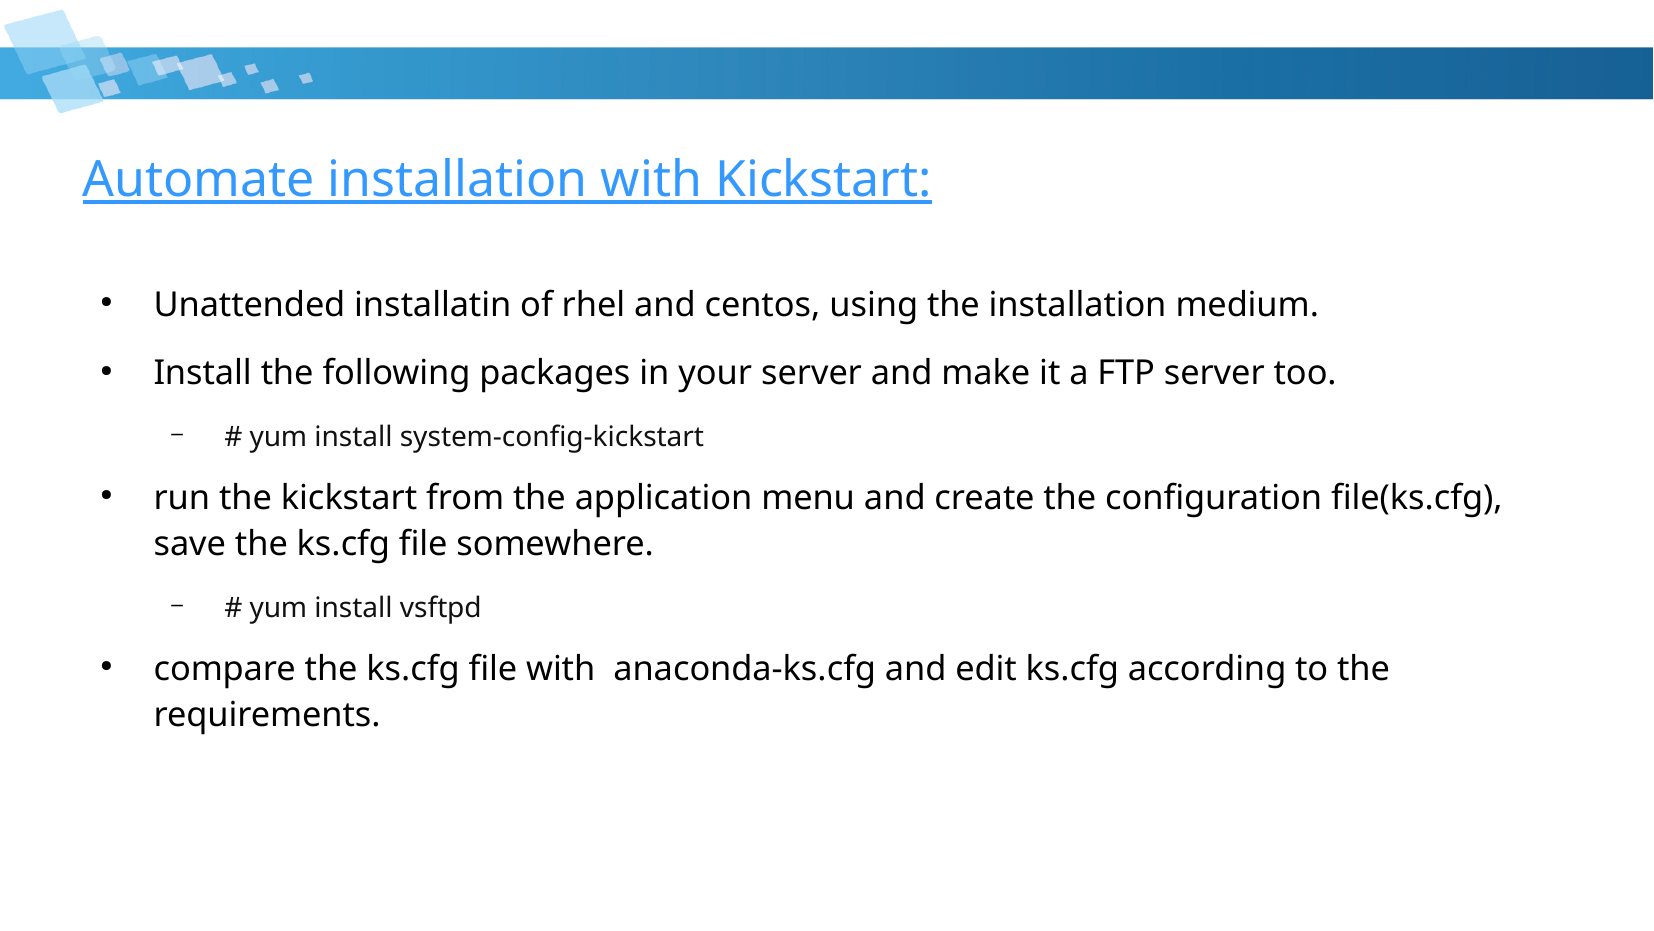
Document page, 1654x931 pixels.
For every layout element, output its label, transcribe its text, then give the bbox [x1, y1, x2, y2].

picture [0, 0, 1653, 929]
title Automate installation with Kickstart: [82, 99, 1571, 255]
list Unattended installatin of rhel and centos, using the installation medium. Install the following packages in your server and make it a FTP server too. # yum install system-config-kickstart run the kickstart from the application menu and create the configuration file(ks.cfg), save the ks.cfg file somewhere. # yum install vsftpd compare the ks.cfg file with anaconda-ks.cfg and edit ks.cfg according to the requirements. [82, 279, 1571, 820]
